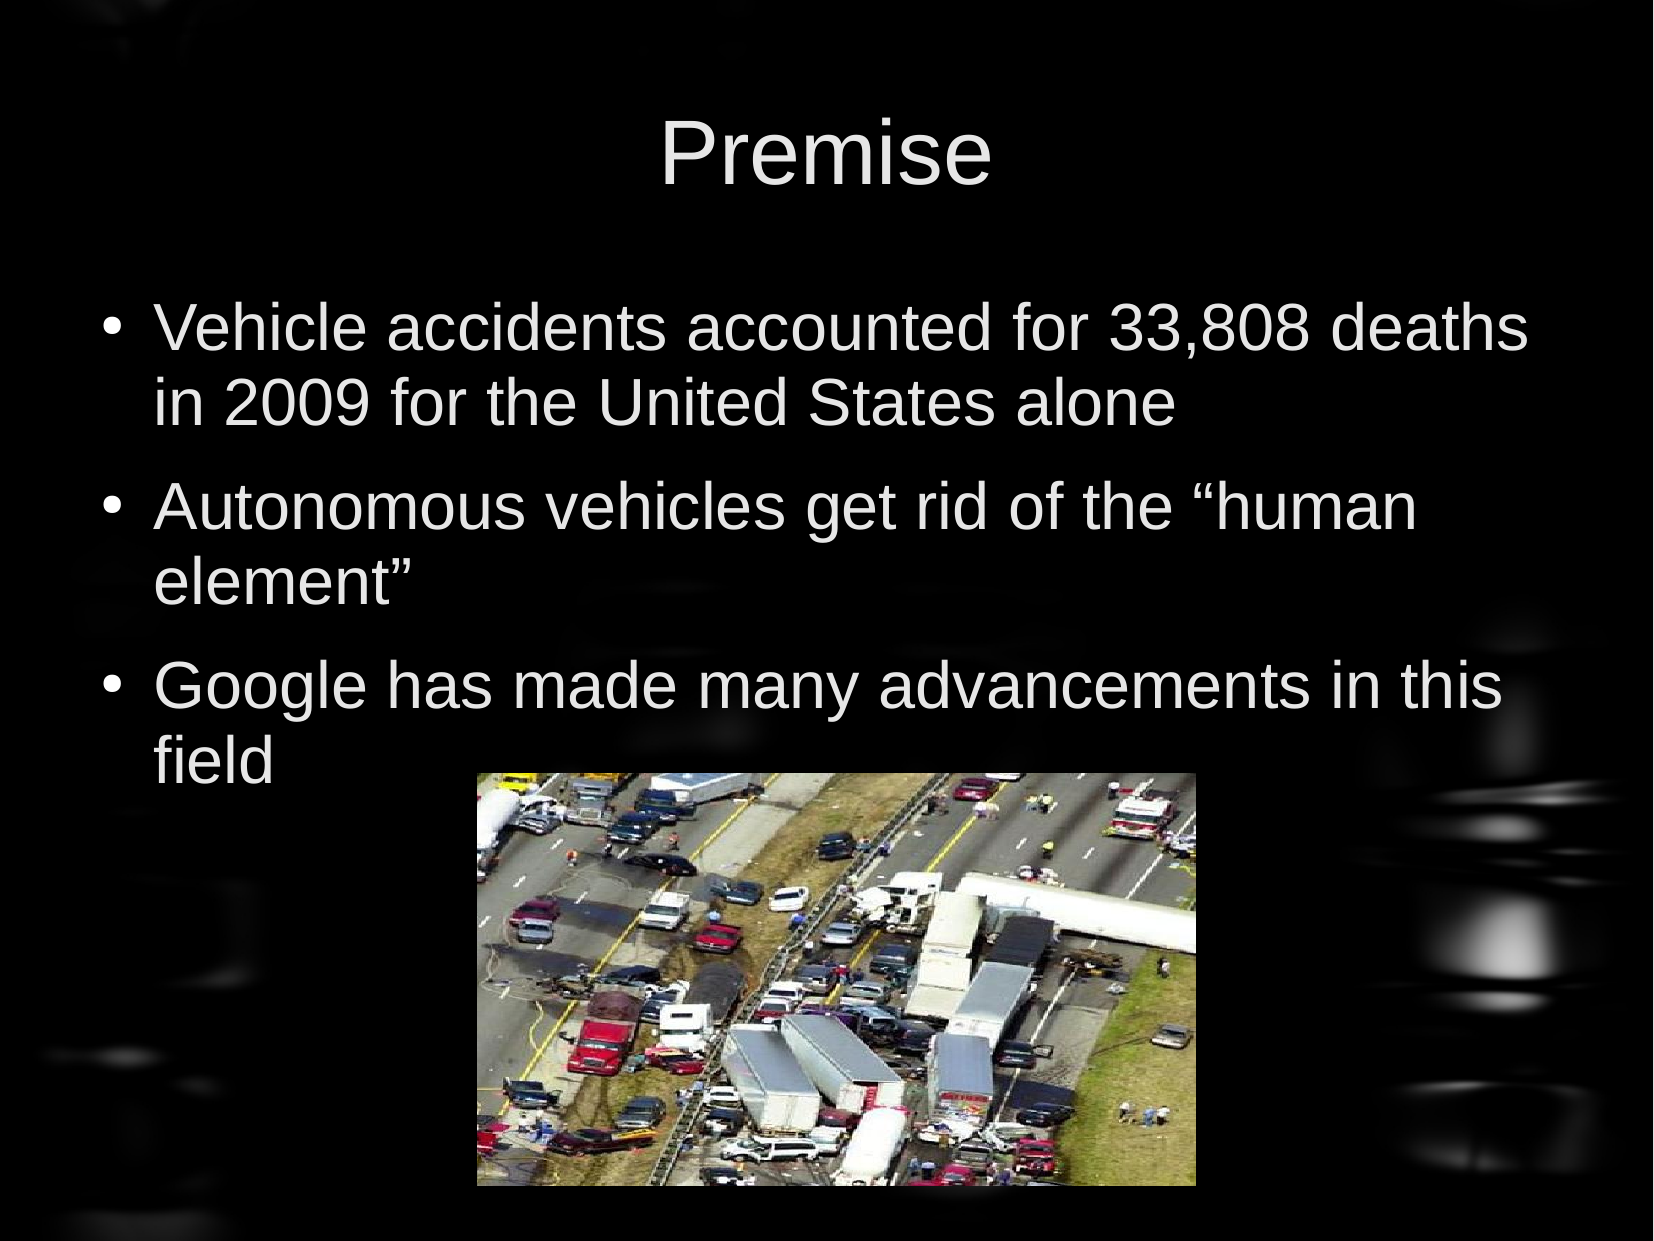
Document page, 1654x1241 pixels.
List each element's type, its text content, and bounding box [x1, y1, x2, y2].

picture [0, 0, 1654, 1241]
title Premise [82, 49, 1571, 257]
list Vehicle accidents accounted for 33,808 deaths in 2009 for the United States alone Autonomous vehicles get rid of the “human element” Google has made many advancements in this field [82, 290, 1538, 1010]
